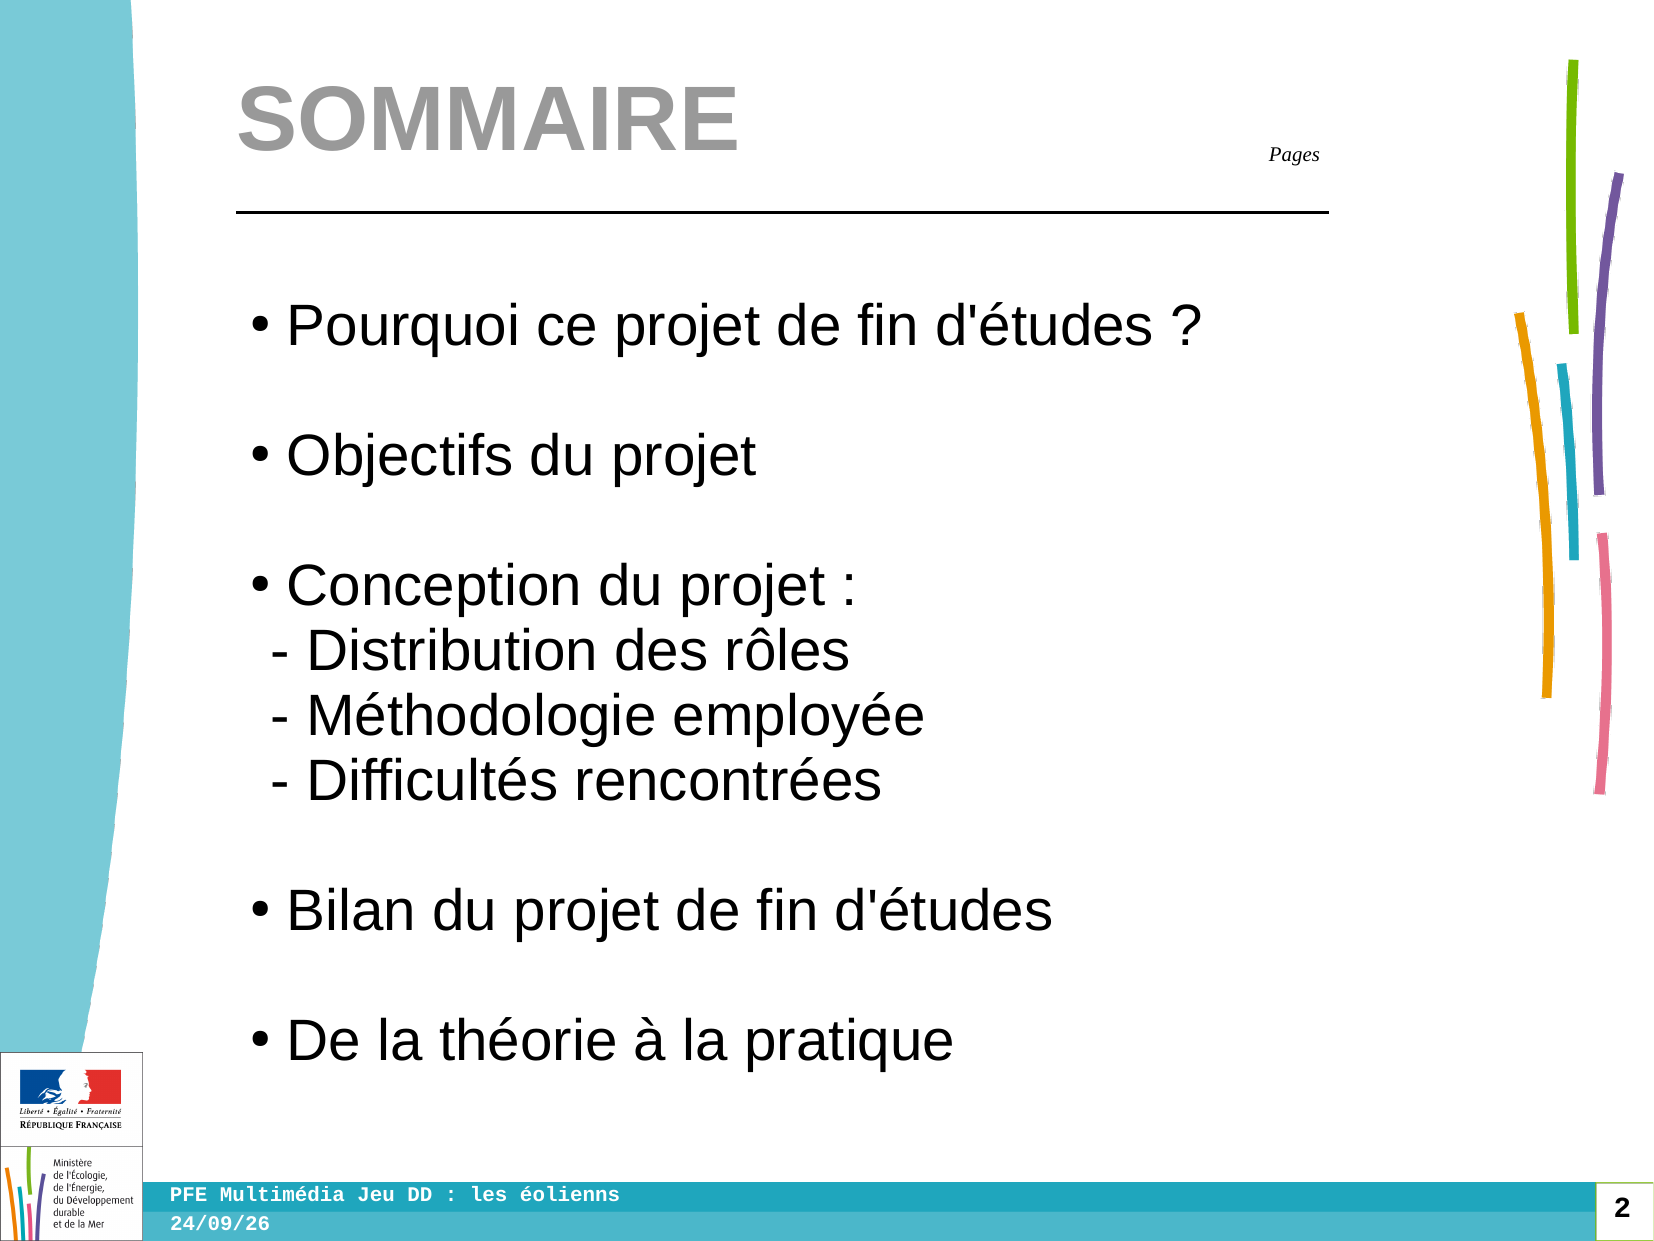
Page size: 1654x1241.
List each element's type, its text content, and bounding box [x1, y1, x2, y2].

title SOMMAIRE [236, 67, 1506, 171]
picture [0, 0, 1654, 1241]
text_box Pourquoi ce projet de fin d'études ? Objectifs du projet Conception du projet : - Distribution des rôles - Méthodologie employée - Difficultés rencontrées Bilan du projet de fin d'études De la théorie à la pratique [235, 220, 1257, 1078]
